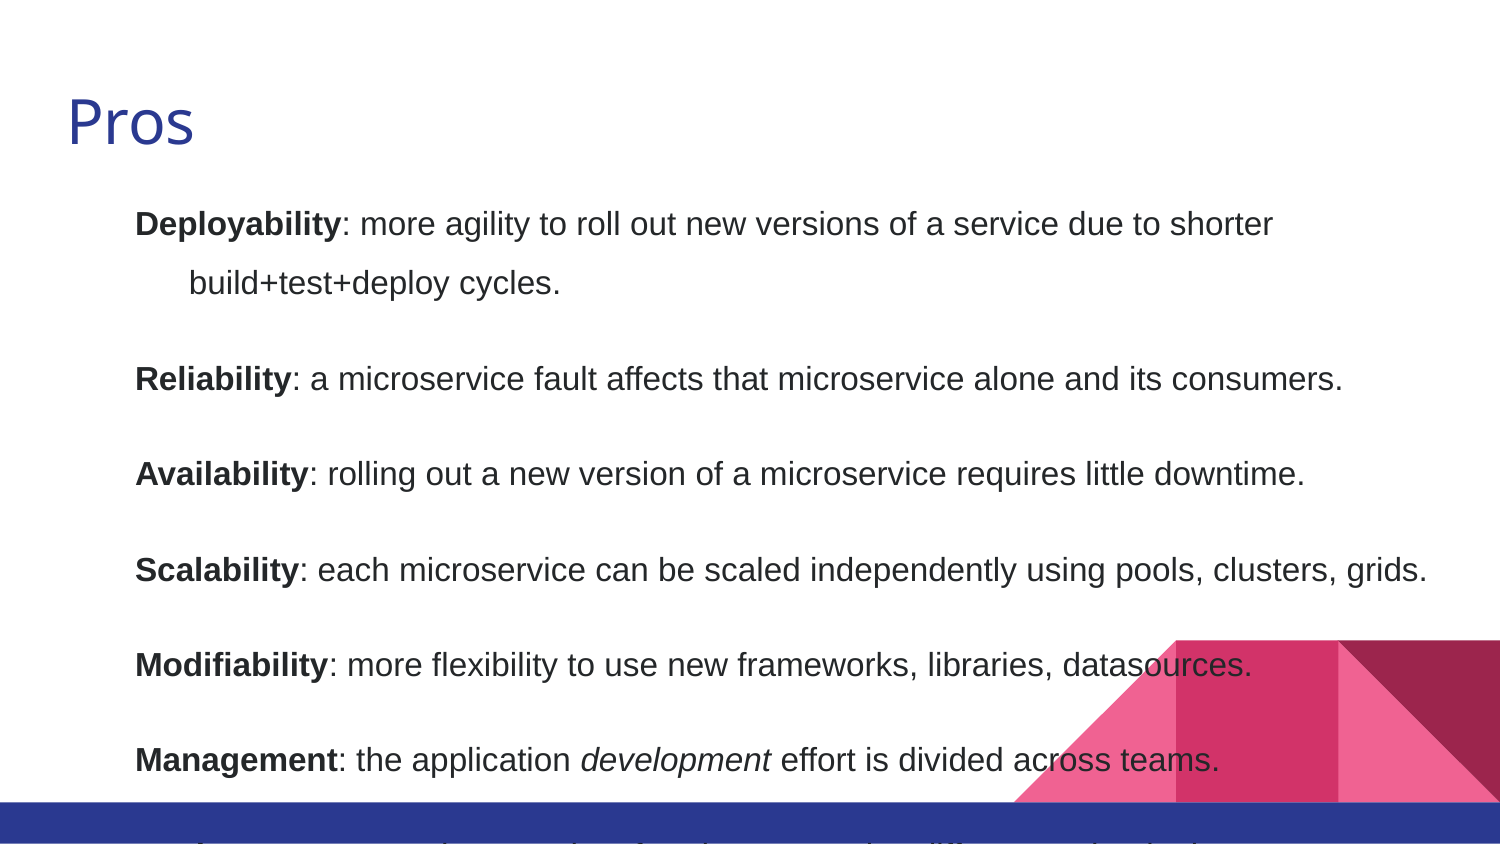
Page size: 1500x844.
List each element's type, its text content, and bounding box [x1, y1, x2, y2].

list Deployability: more agility to roll out new versions of a service due to shorter build+test+deploy cycles. Reliability: a microservice fault affects that microservice alone and its consumers. Availability: rolling out a new version of a microservice requires little downtime. Scalability: each microservice can be scaled independently using pools, clusters, grids. Modifiability: more flexibility to use new frameworks, libraries, datasources. Management: the application development effort is divided across teams. Design autonomy: the team has freedom to employ different technologies. [51, 166, 1449, 715]
title Pros [51, 67, 1449, 166]
